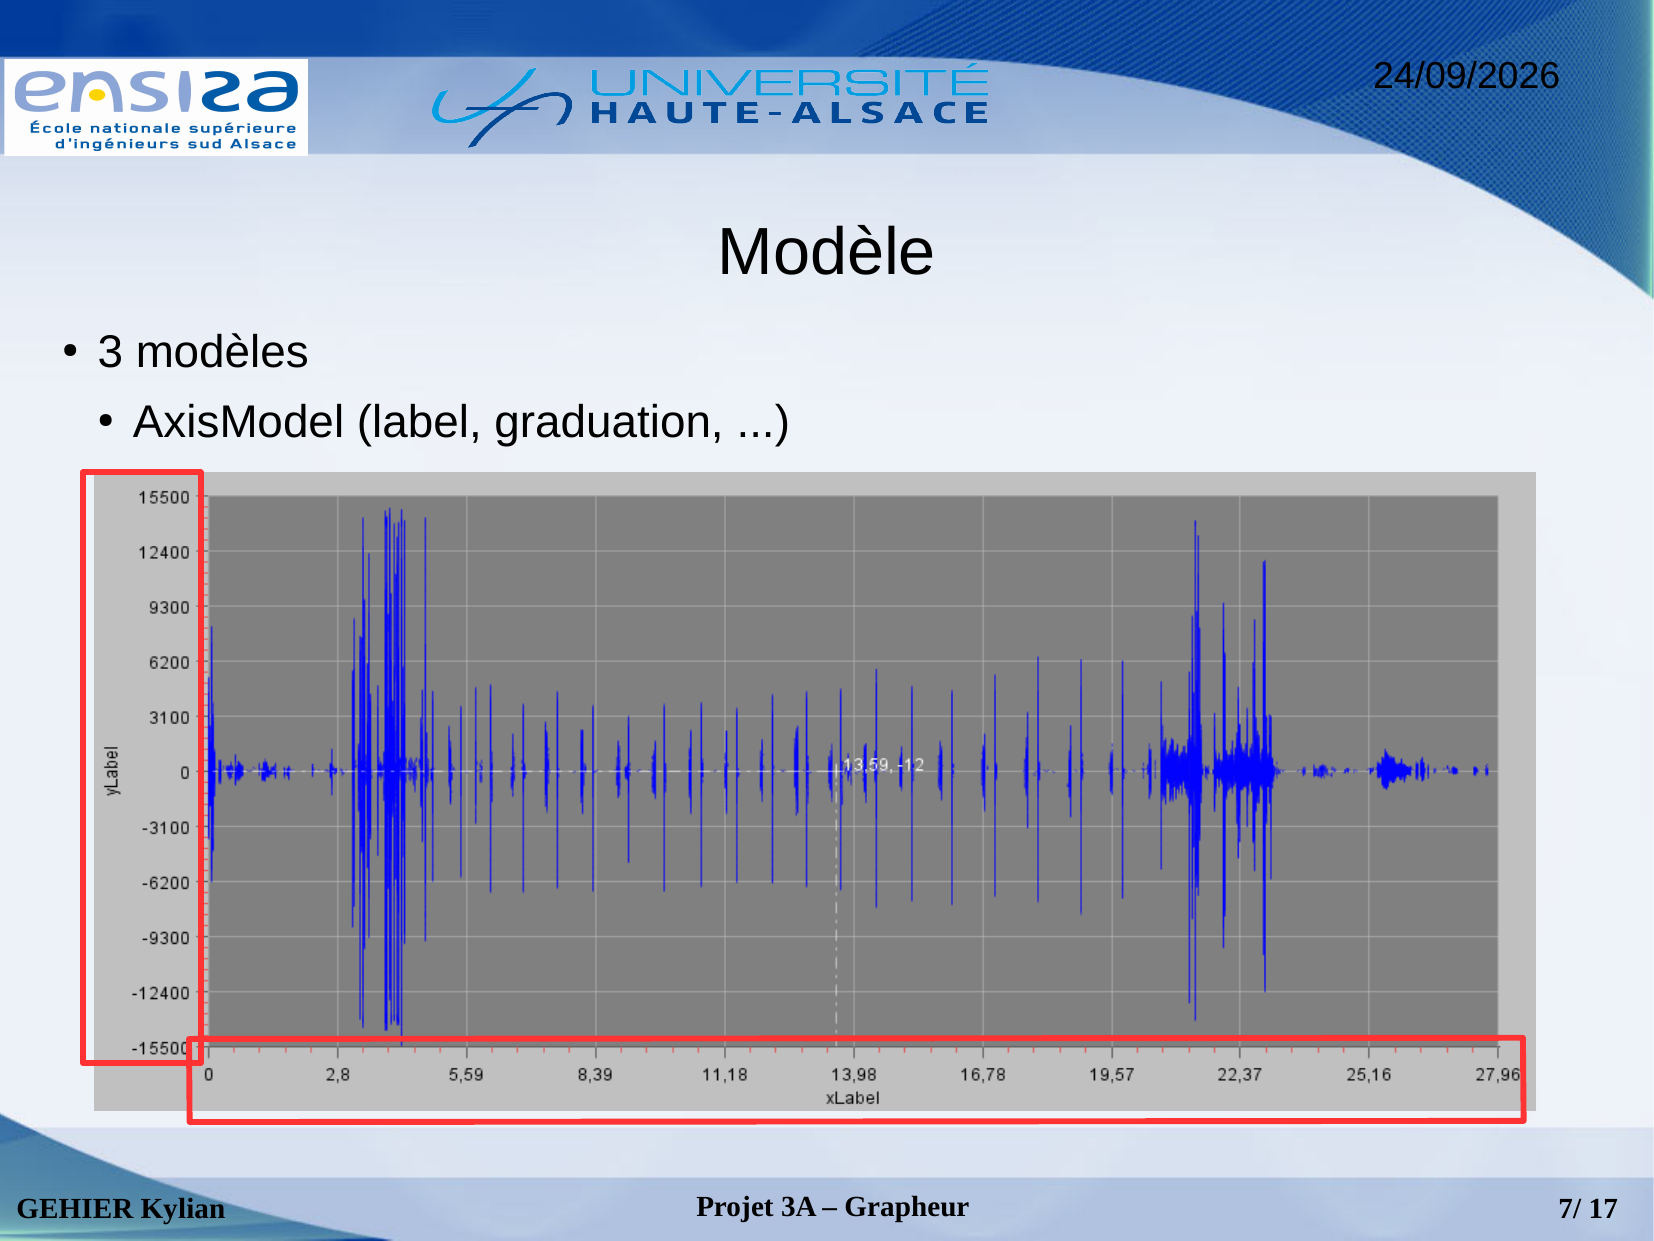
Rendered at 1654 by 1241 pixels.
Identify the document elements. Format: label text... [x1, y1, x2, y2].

text_box 3 modèles AxisModel (label, graduation, ...) [86, 475, 94, 593]
title Modèle [118, 192, 1536, 310]
text_box 3 modèles AxisModel (label, graduation, ...) [47, 318, 1465, 593]
picture [0, 0, 1654, 1241]
